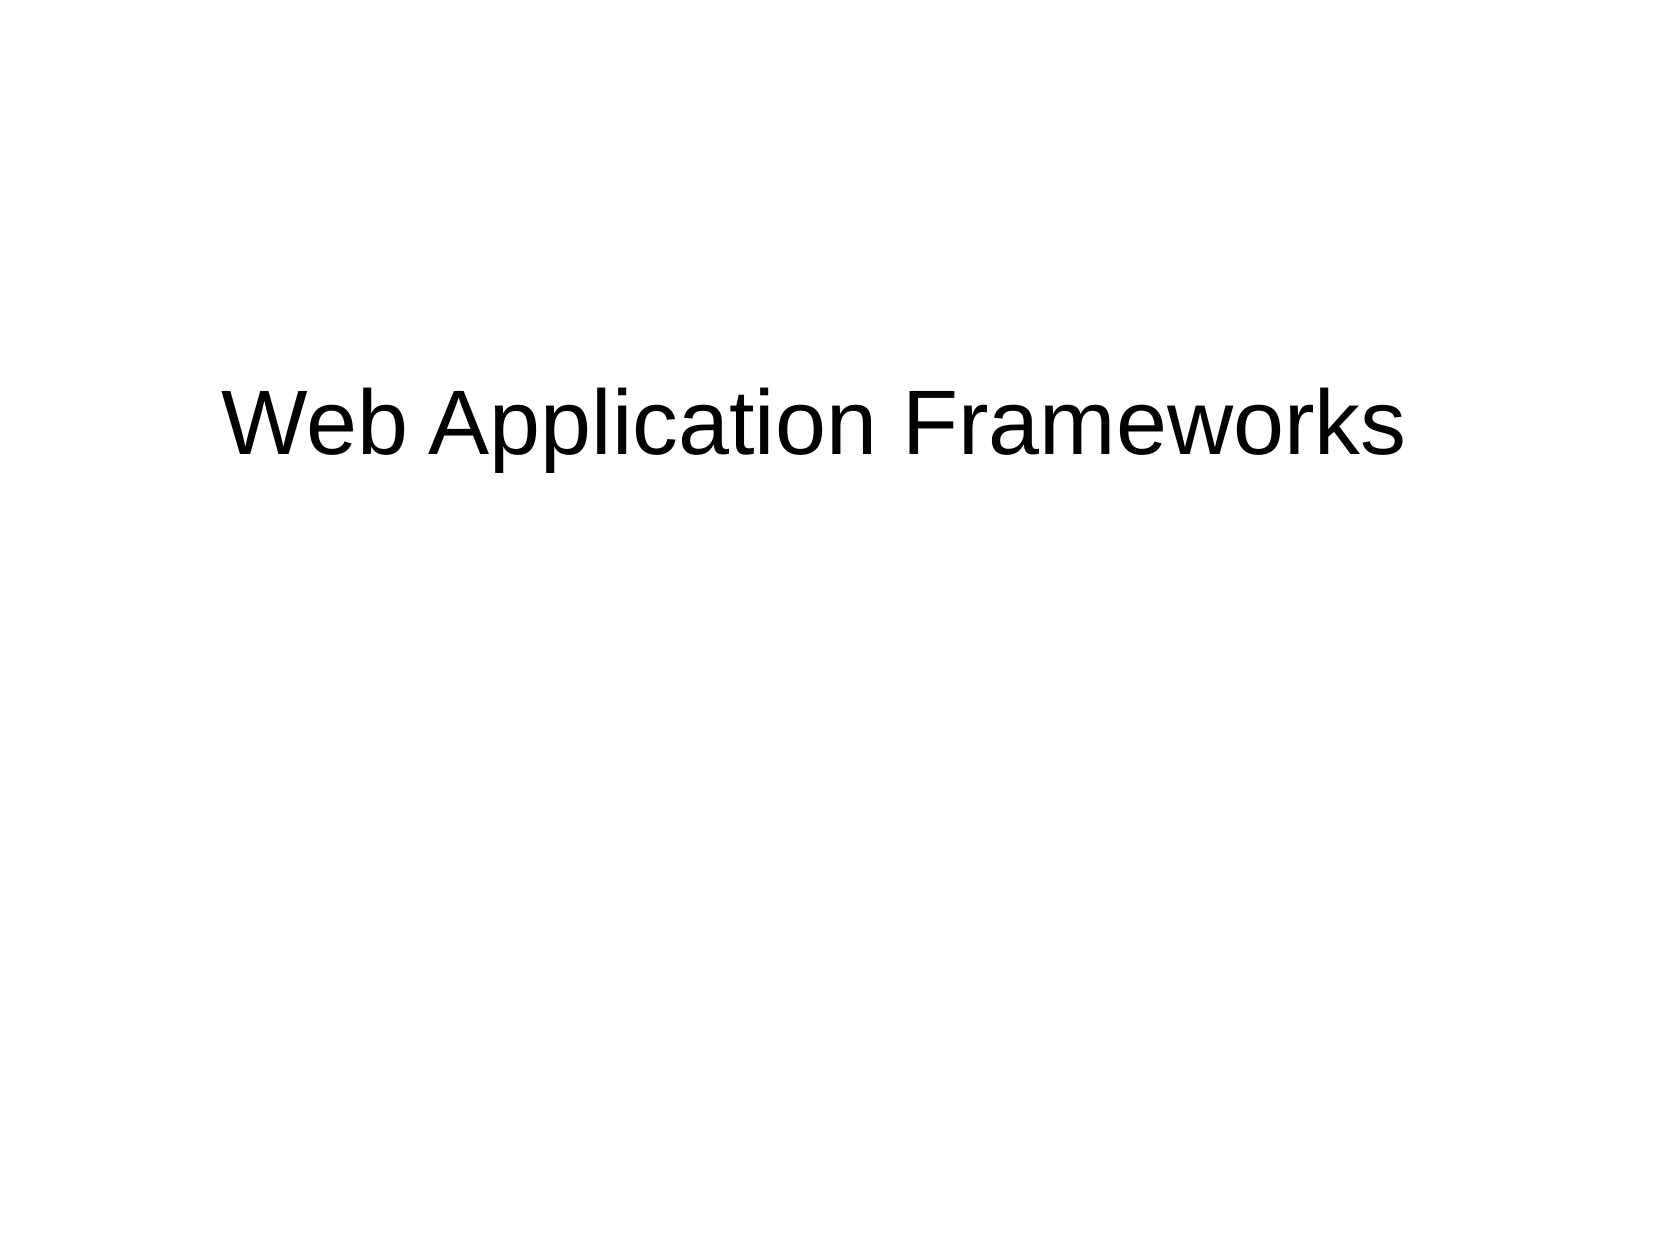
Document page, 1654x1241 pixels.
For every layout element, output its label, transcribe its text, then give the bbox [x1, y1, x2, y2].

title Web Application Frameworks [70, 318, 1560, 526]
